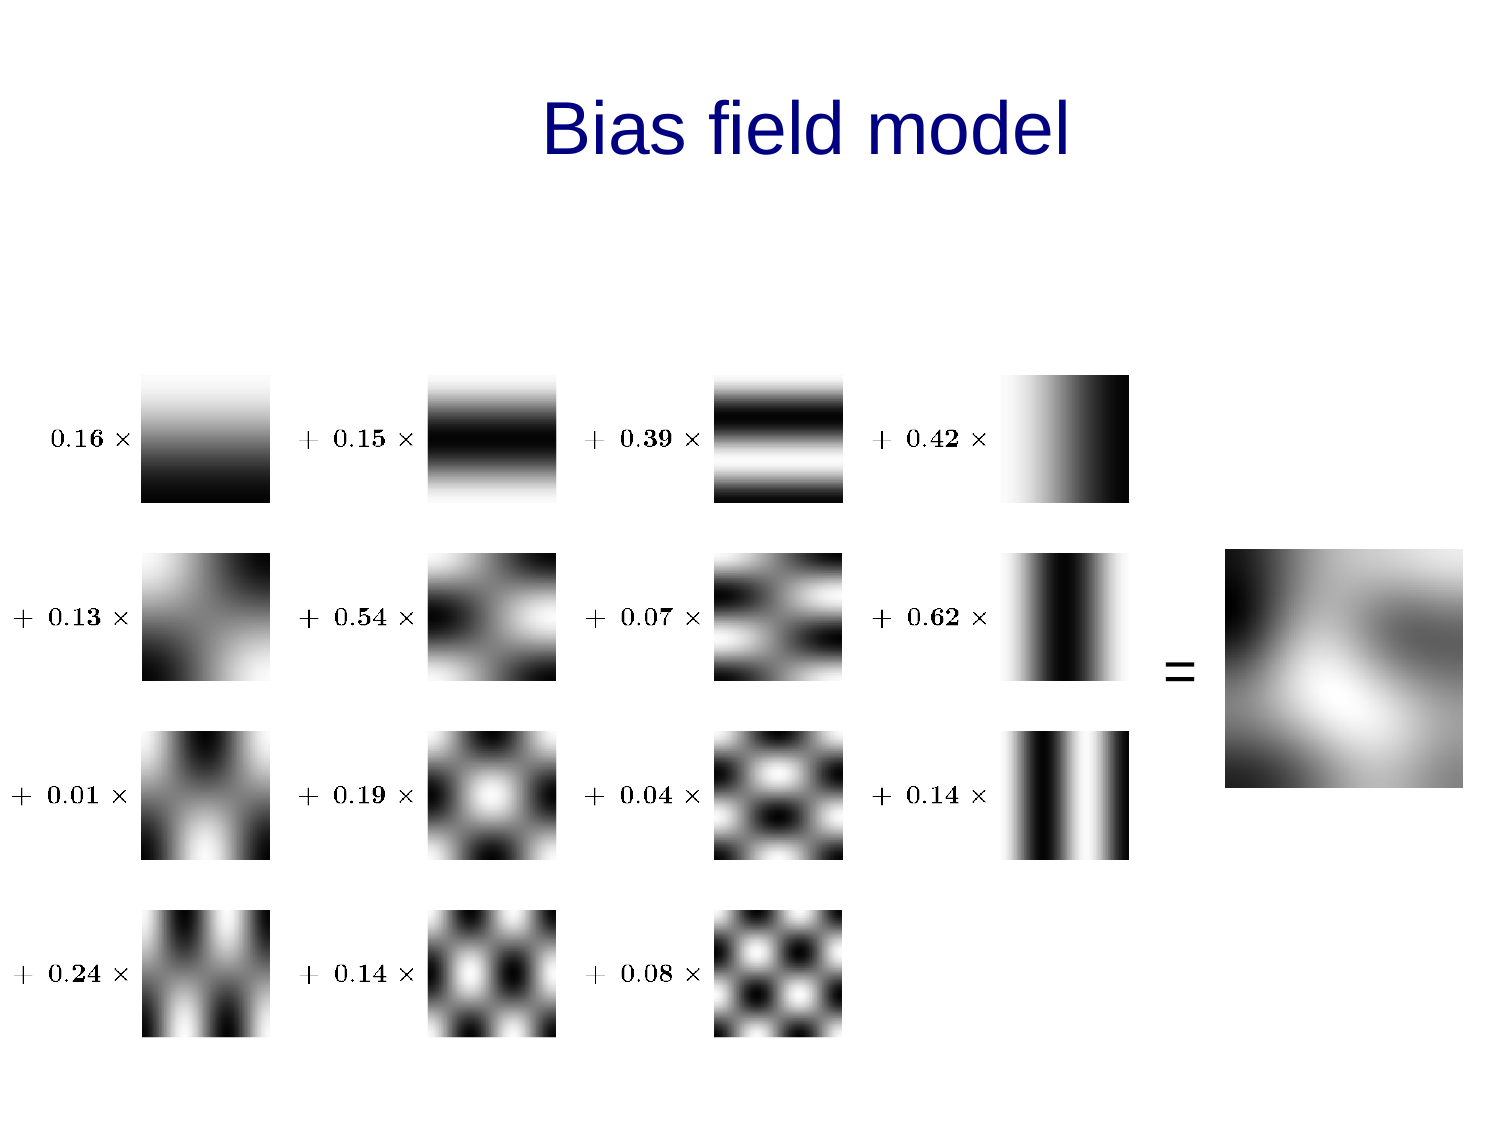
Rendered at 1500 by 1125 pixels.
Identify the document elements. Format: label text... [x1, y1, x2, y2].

title Bias field model [149, 65, 1463, 179]
text_box = [1148, 625, 1213, 711]
picture [1225, 549, 1463, 788]
picture [12, 375, 1129, 1038]
